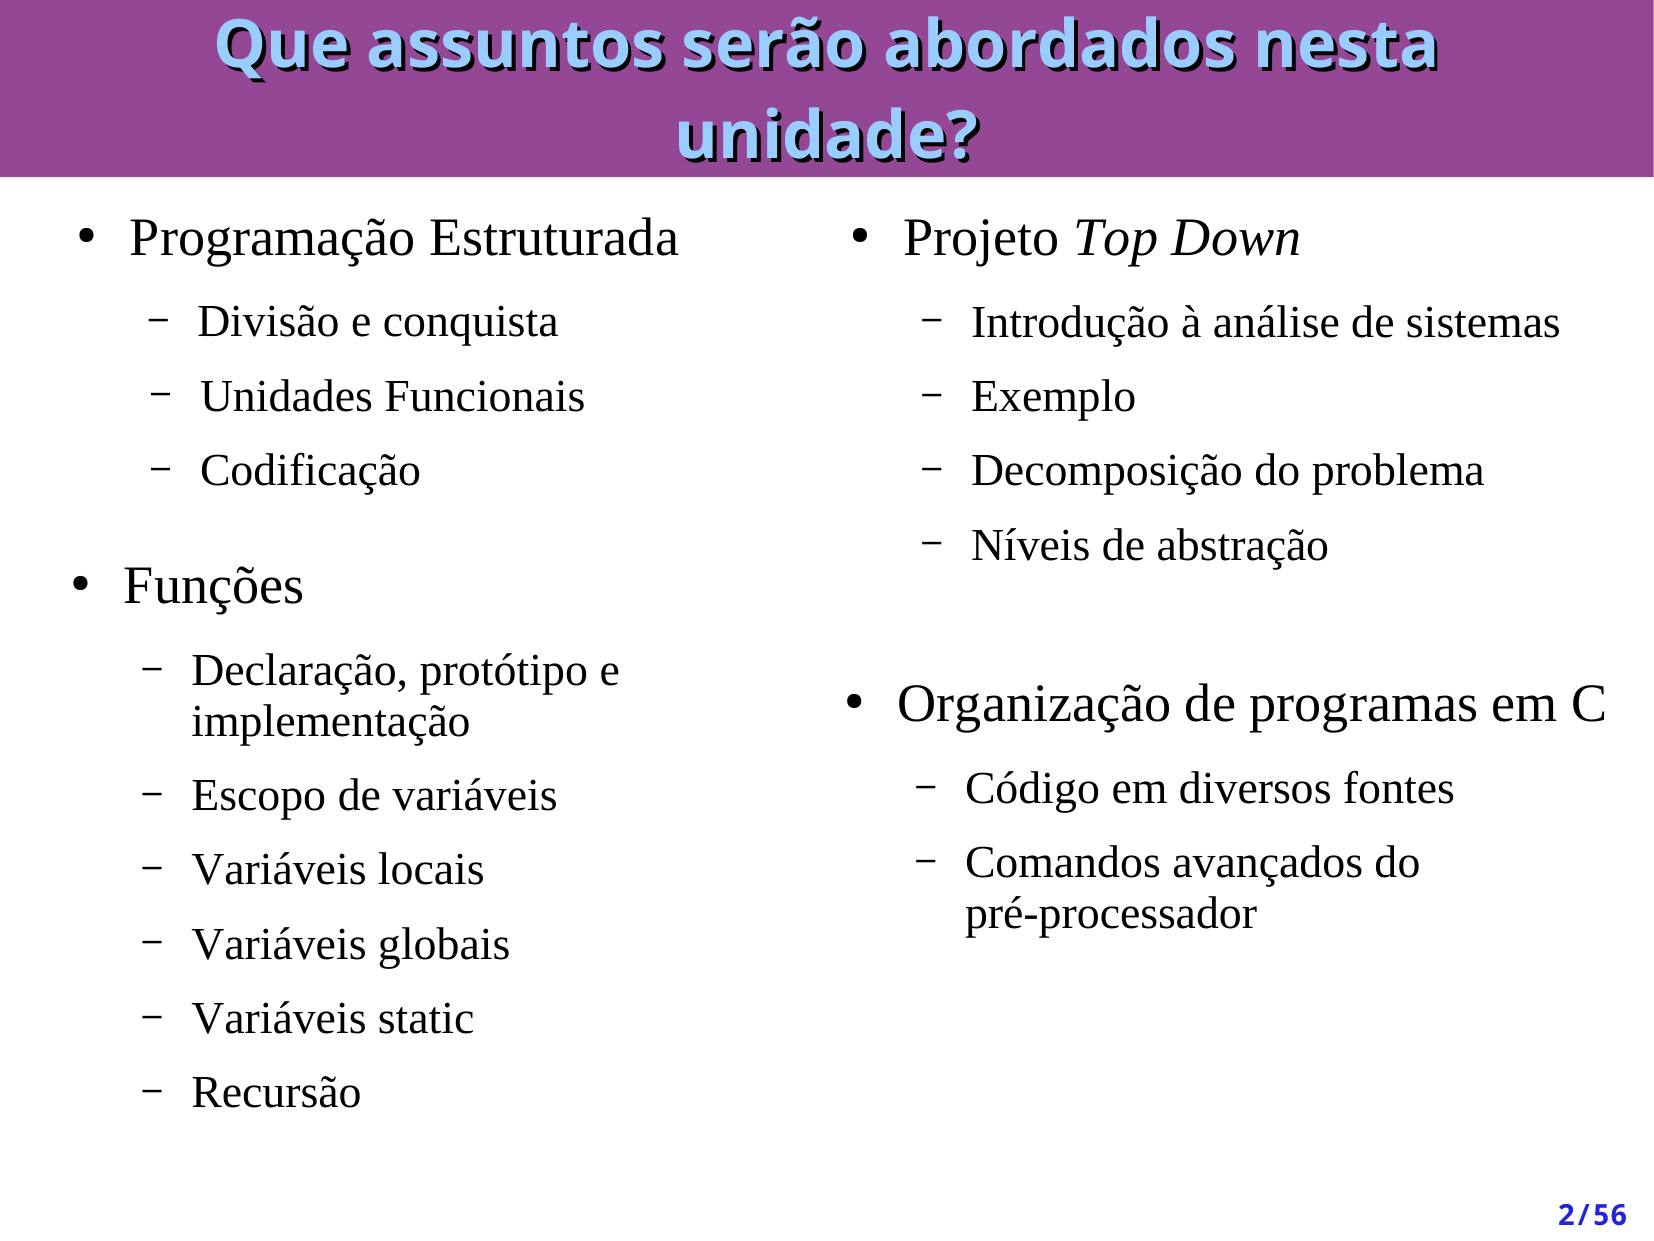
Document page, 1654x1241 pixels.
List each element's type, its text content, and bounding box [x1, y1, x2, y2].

list Funções Declaração, protótipo e implementação Escopo de variáveis Variáveis locais Variáveis globais Variáveis static Recursão [53, 555, 827, 1121]
title Que assuntos serão abordados nesta unidade? [82, 0, 1571, 176]
list Projeto Top Down Introdução à análise de sistemas Exemplo Decomposição do problema Níveis de abstração [832, 206, 1607, 662]
list Programação Estruturada Divisão e conquista Unidades Funcionais Codificação [59, 206, 832, 662]
list Organização de programas em C Código em diversos fontes Comandos avançados do pré-processador [826, 673, 1654, 1128]
